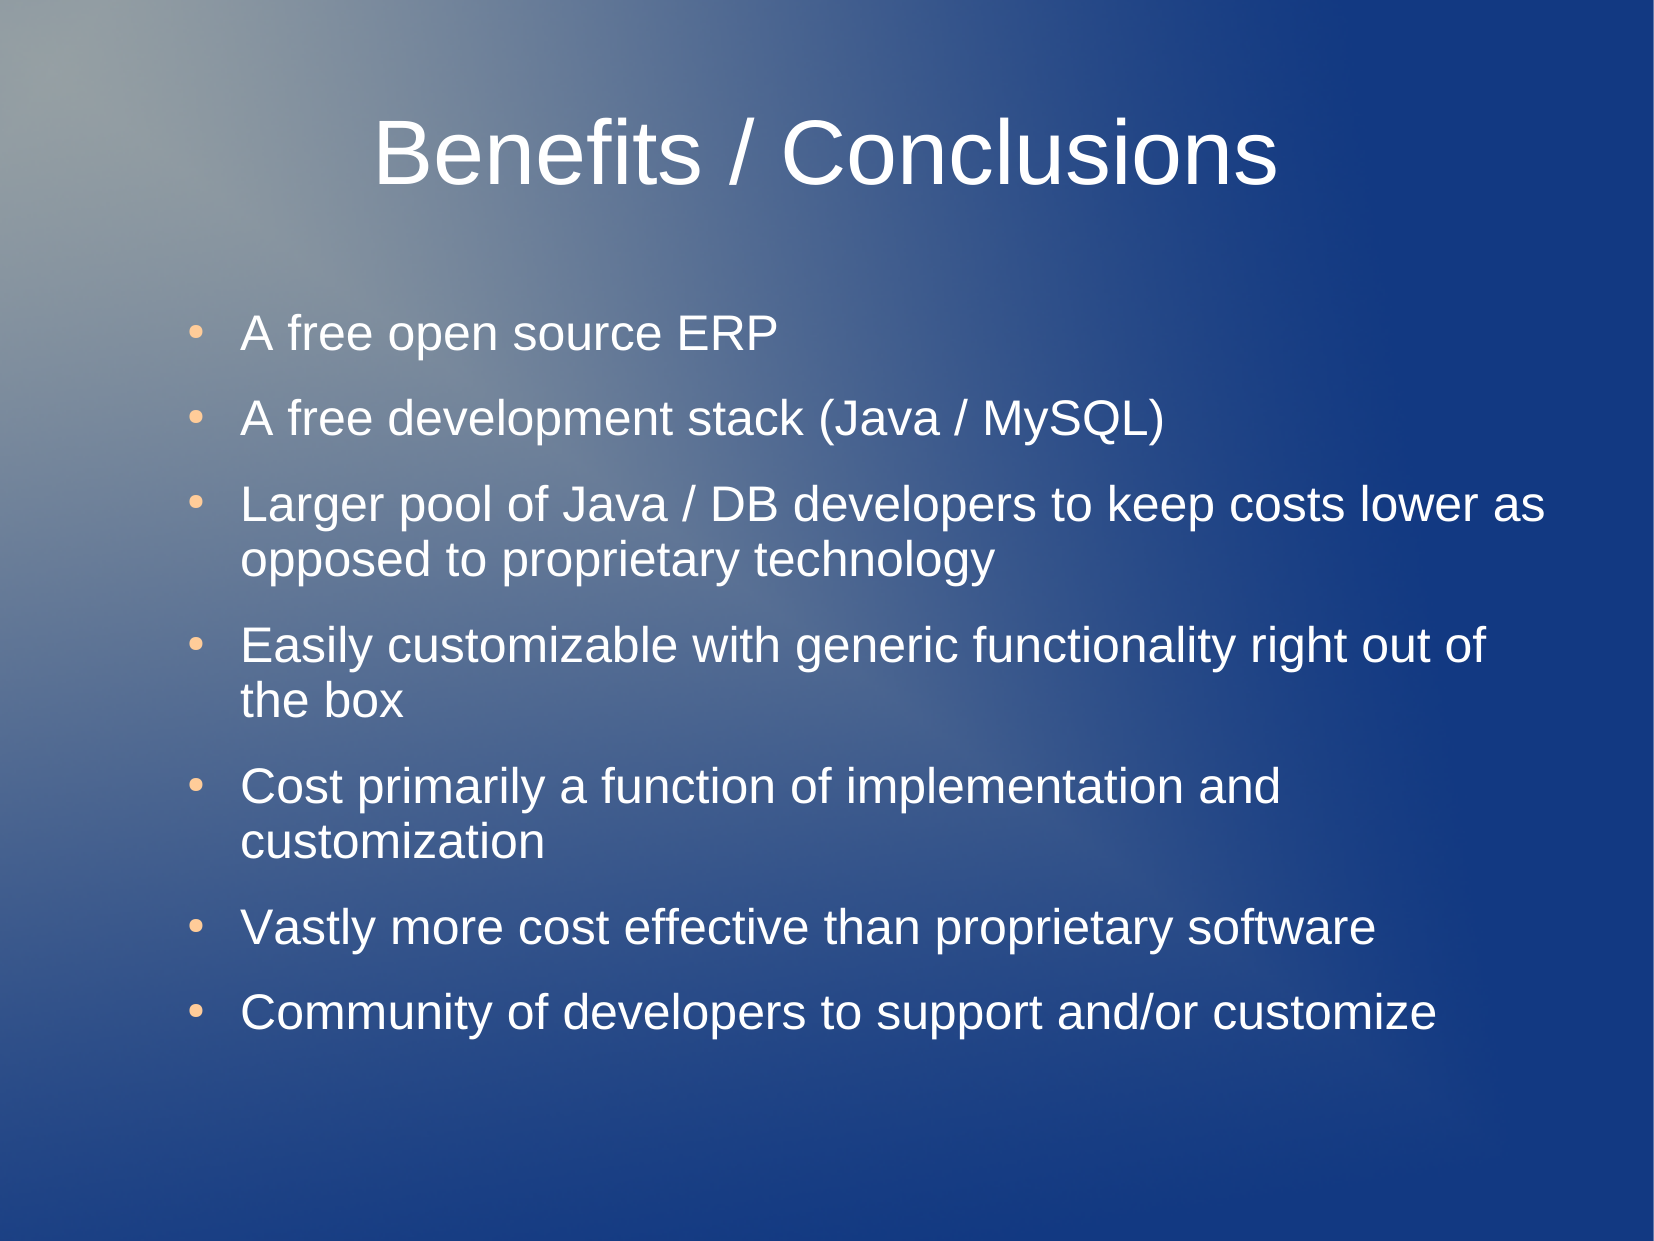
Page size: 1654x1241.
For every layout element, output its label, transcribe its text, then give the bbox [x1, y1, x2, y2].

title Benefits / Conclusions [82, 49, 1571, 257]
list A free open source ERP A free development stack (Java / MySQL) Larger pool of Java / DB developers to keep costs lower as opposed to proprietary technology Easily customizable with generic functionality right out of the box Cost primarily a function of implementation and customization Vastly more cost effective than proprietary software Community of developers to support and/or customize [169, 305, 1561, 1186]
picture [0, 0, 1654, 1241]
